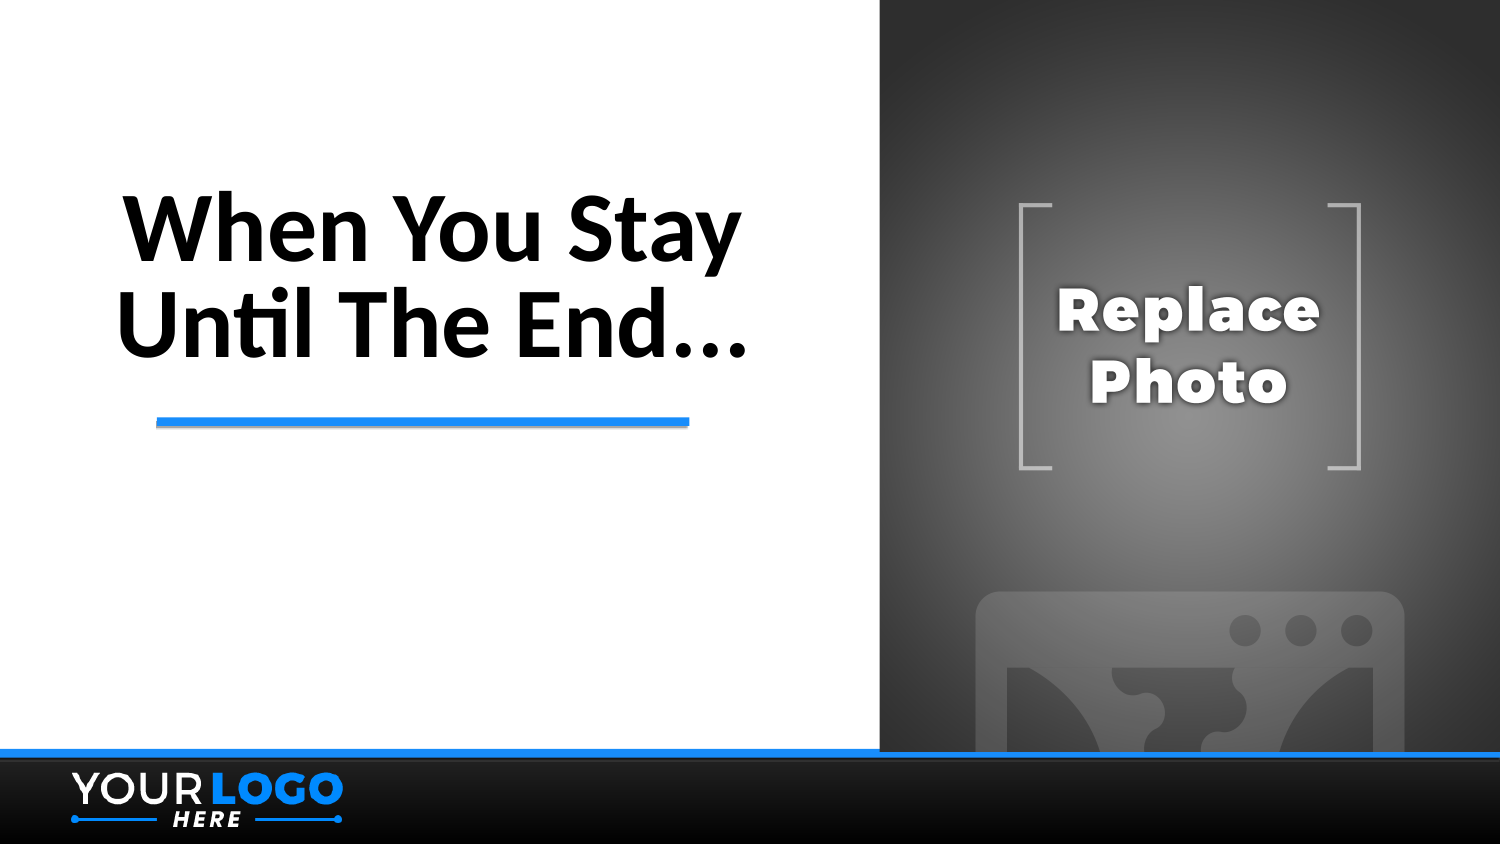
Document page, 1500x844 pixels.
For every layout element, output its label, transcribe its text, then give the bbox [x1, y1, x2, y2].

picture [879, 0, 1500, 752]
text_box [156, 417, 690, 426]
picture [66, 766, 346, 831]
text_box When You Stay Until The End... [26, 169, 841, 393]
